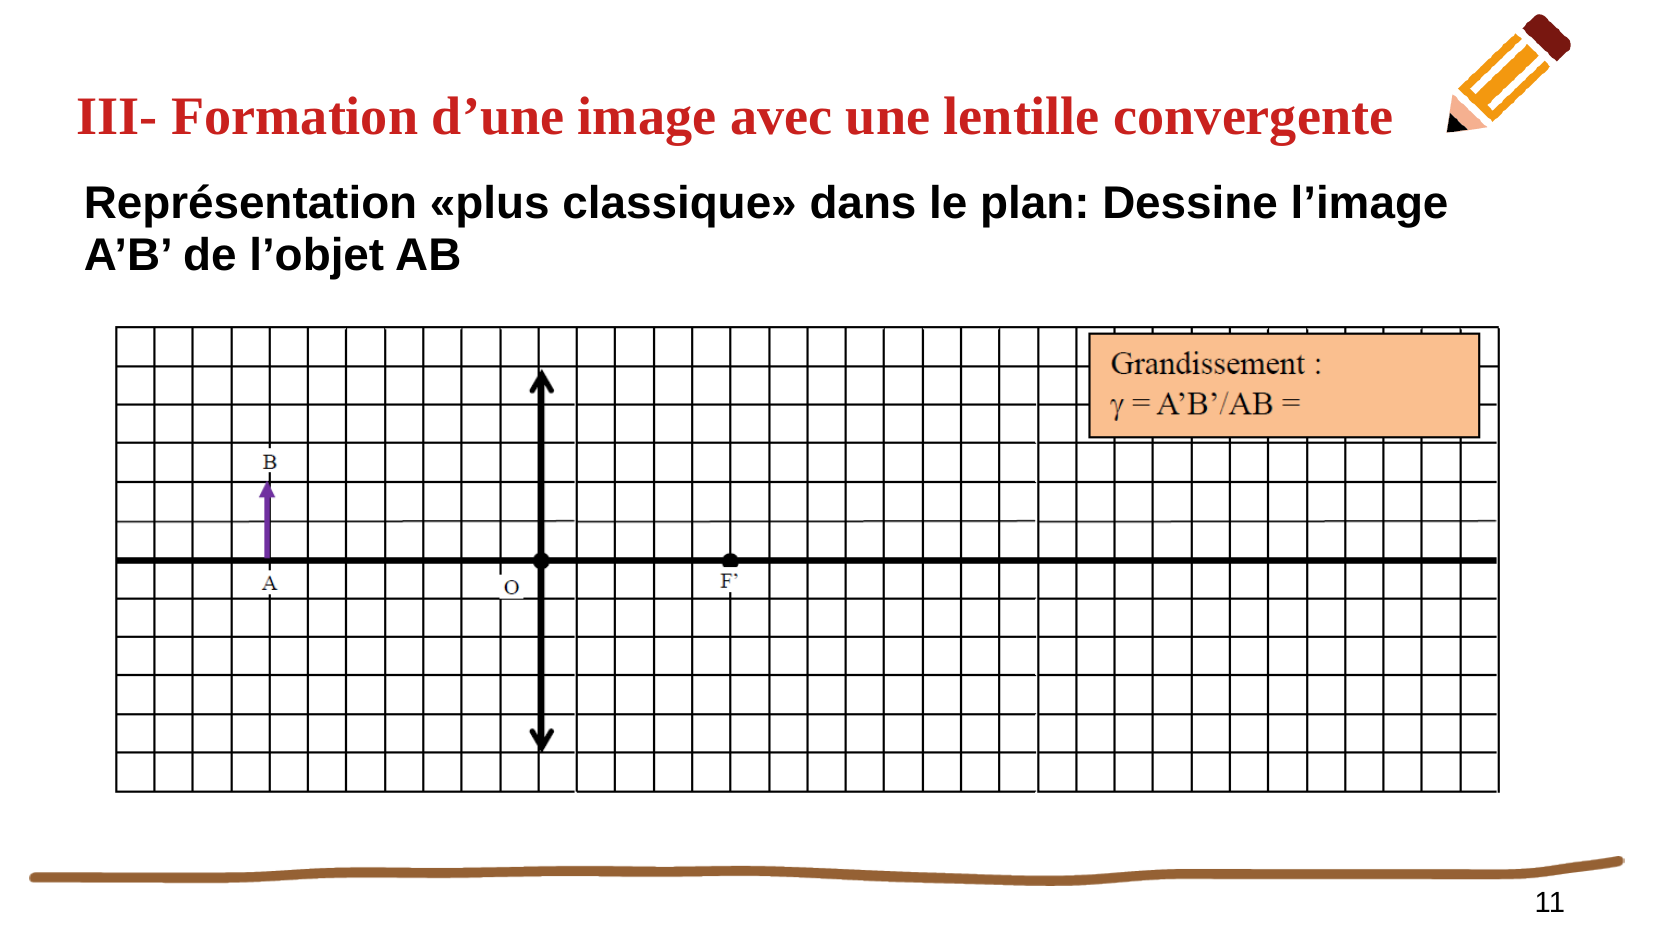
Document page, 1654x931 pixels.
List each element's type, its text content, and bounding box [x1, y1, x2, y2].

picture [1446, 14, 1571, 133]
picture [29, 856, 1625, 886]
picture [112, 325, 1501, 795]
text_box Représentation «plus classique» dans le plan: Dessine l’image A’B’ de l’objet AB [69, 169, 1651, 288]
title III- Formation d’une image avec une lentille convergente [76, 64, 1436, 169]
